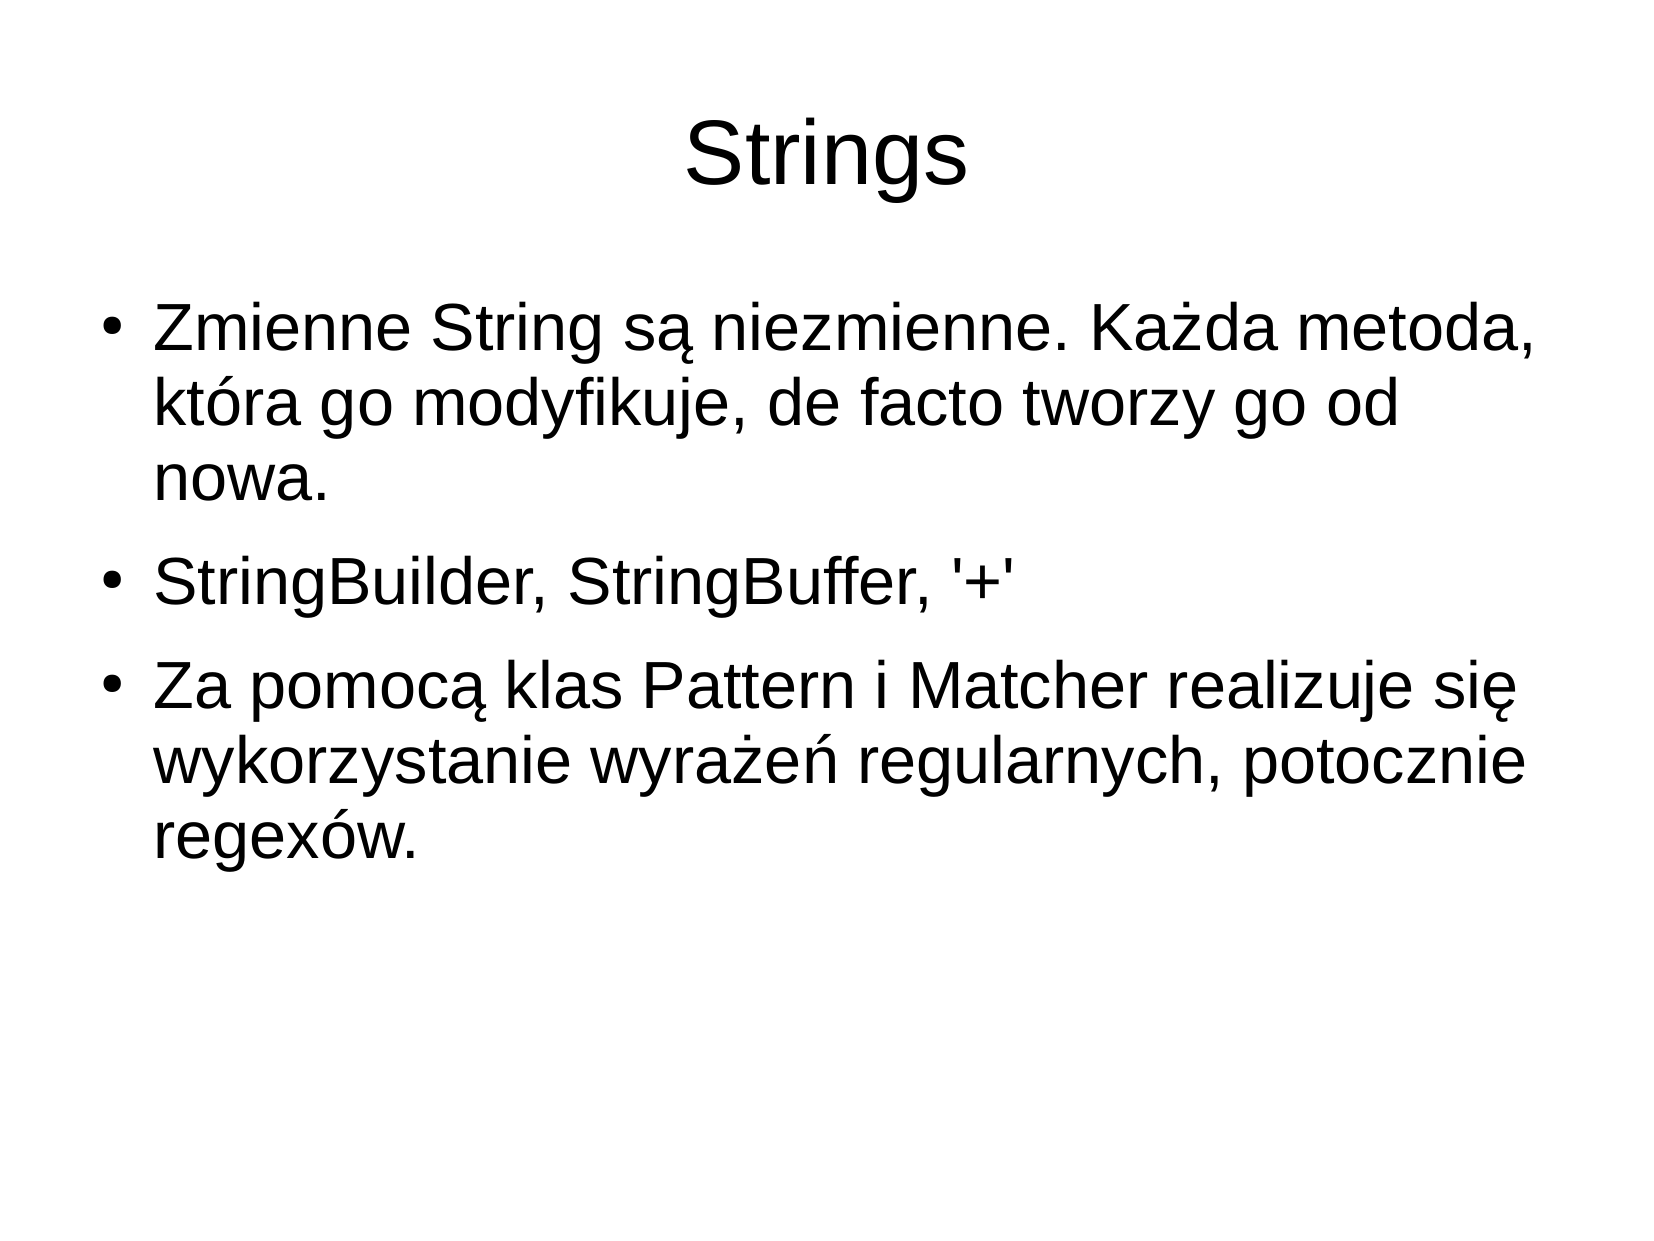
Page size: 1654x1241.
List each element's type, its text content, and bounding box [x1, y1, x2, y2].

list Zmienne String są niezmienne. Każda metoda, która go modyfikuje, de facto tworzy go od nowa. StringBuilder, StringBuffer, '+' Za pomocą klas Pattern i Matcher realizuje się wykorzystanie wyrażeń regularnych, potocznie regexów. [82, 290, 1571, 1010]
title Strings [82, 49, 1571, 257]
